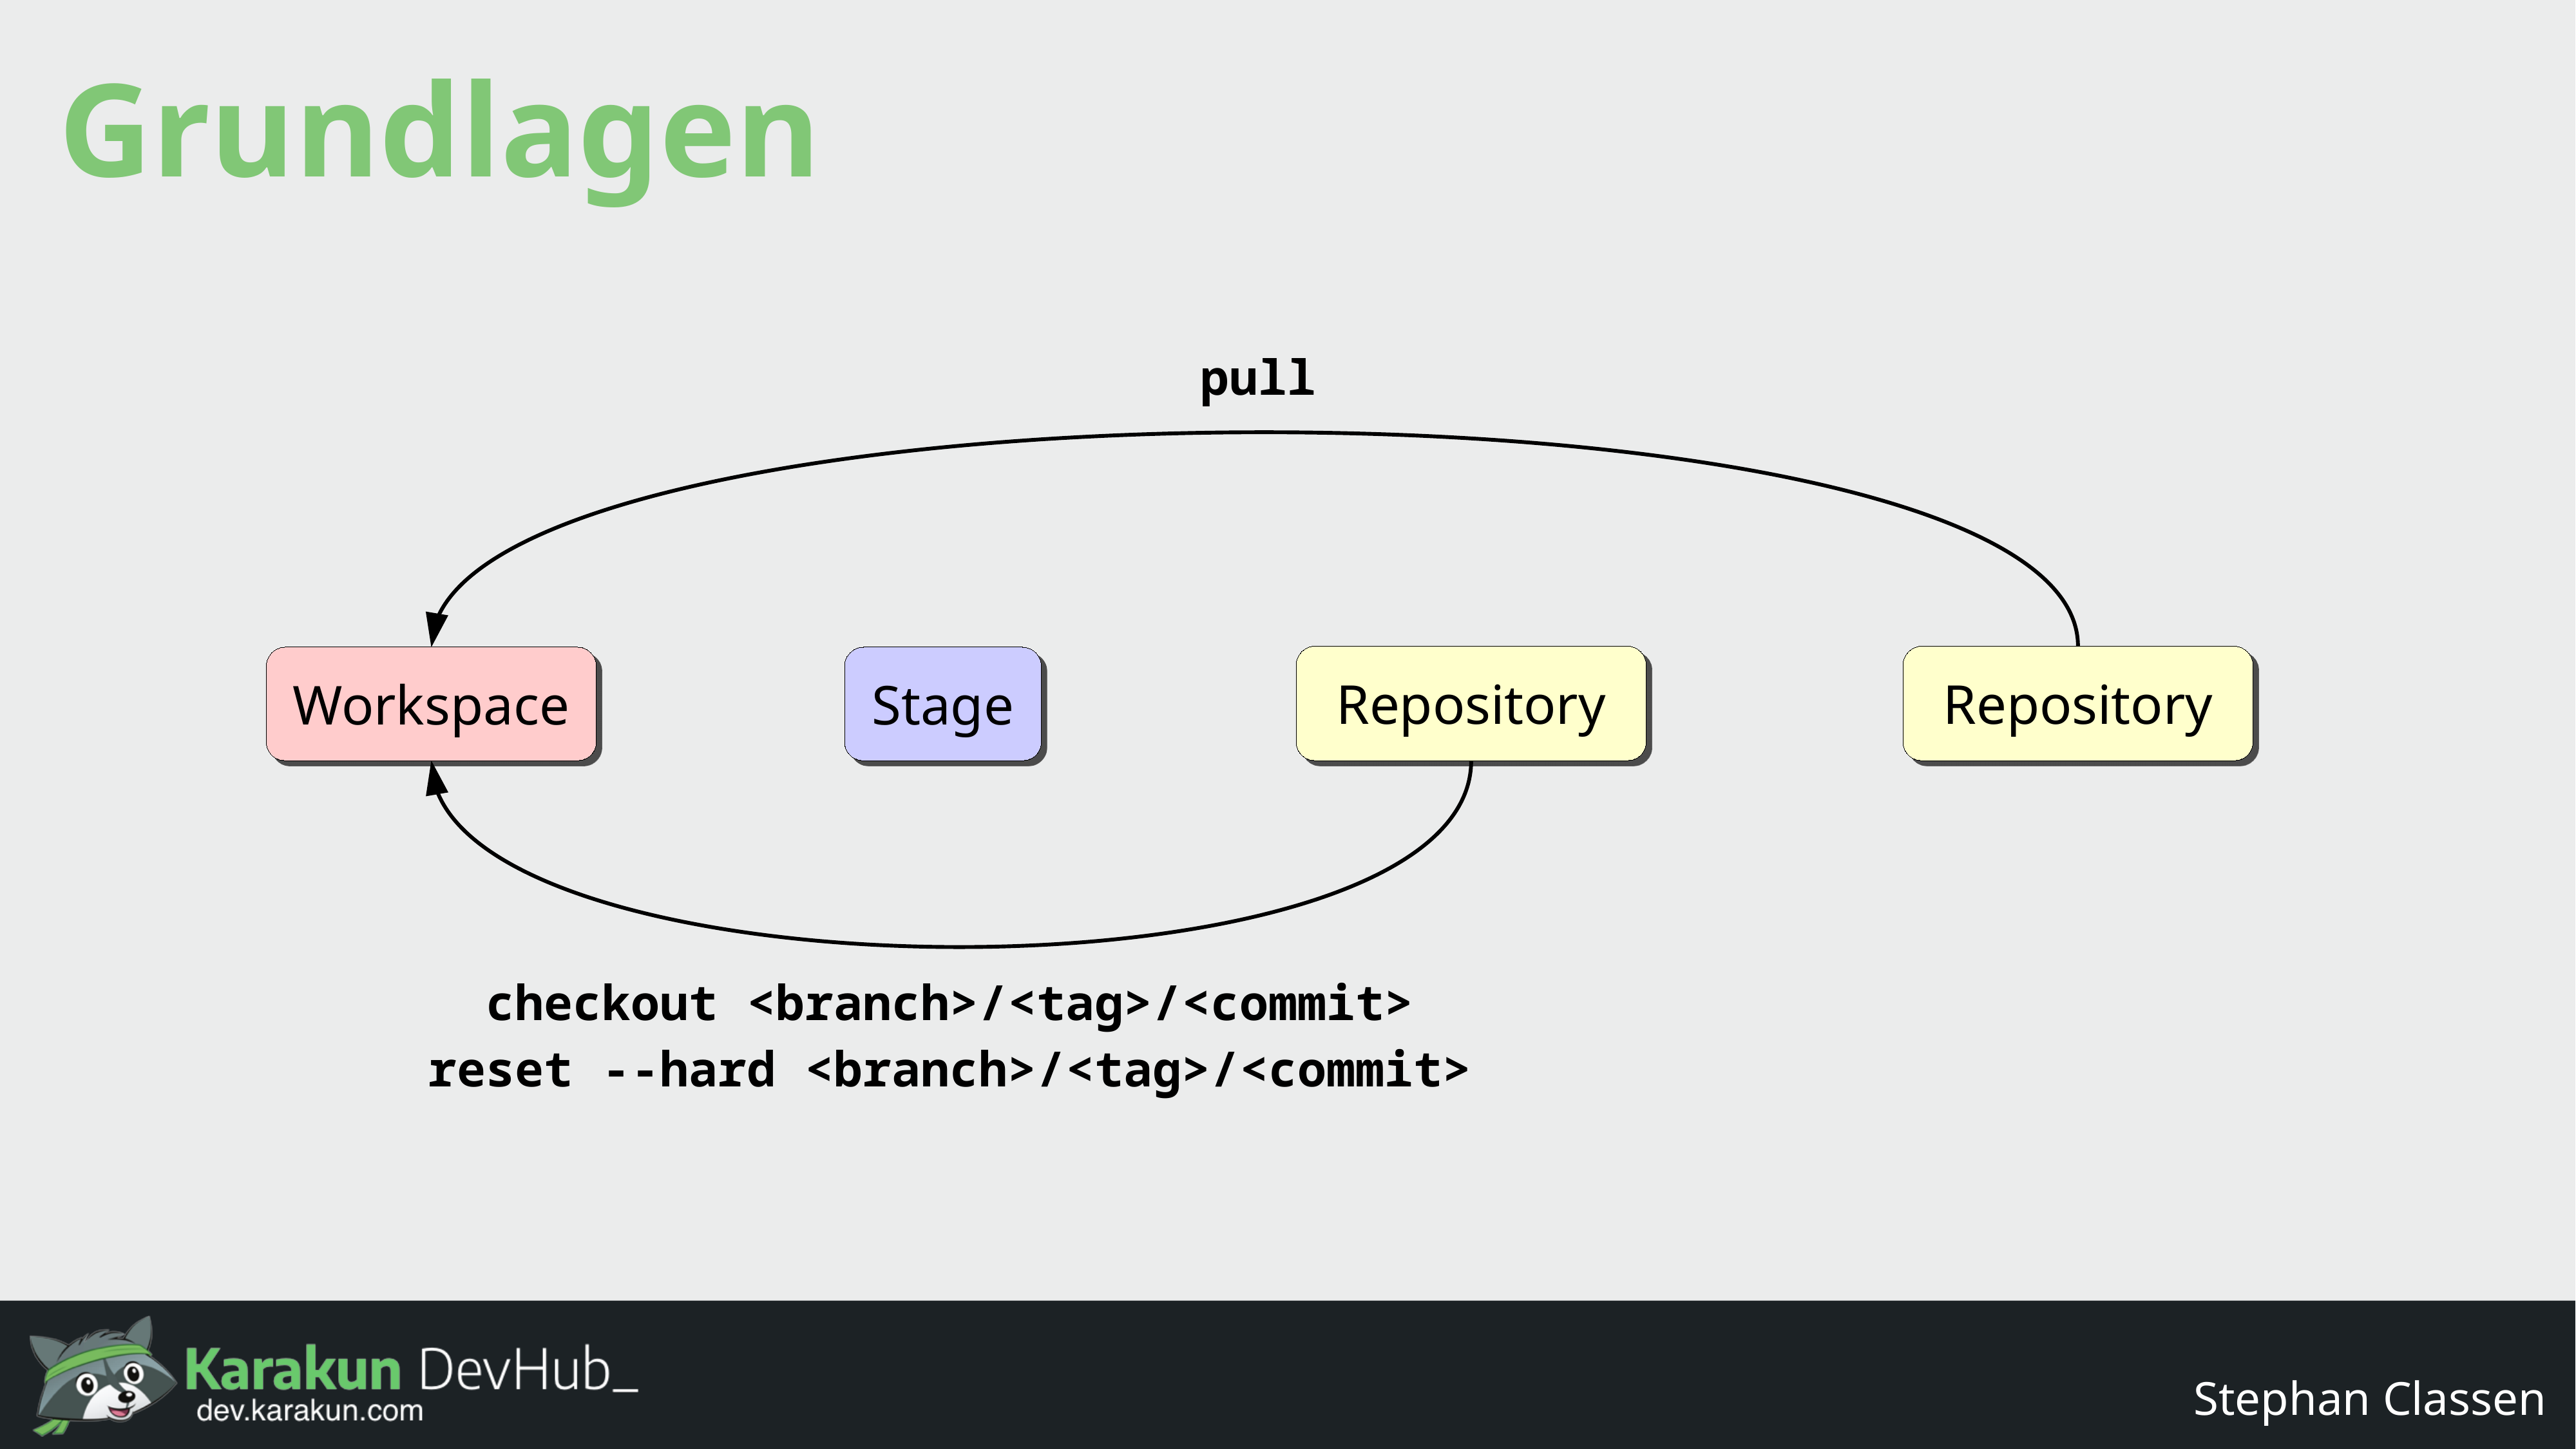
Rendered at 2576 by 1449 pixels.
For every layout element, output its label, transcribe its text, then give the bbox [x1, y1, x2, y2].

text_box Stage [844, 647, 1042, 761]
text_box pull [1190, 338, 1326, 409]
picture [30, 1316, 647, 1437]
text_box [0, 1300, 2575, 1449]
text_box Workspace [266, 647, 596, 761]
text_box Repository [1903, 646, 2253, 761]
text_box Repository [1296, 646, 1646, 761]
text_box Grundlagen [49, 34, 2523, 205]
text_box checkout <branch>/<tag>/<commit> reset --hard <branch>/<tag>/<commit> [418, 964, 1482, 1095]
text_box Stephan Classen [1795, 1361, 2557, 1434]
